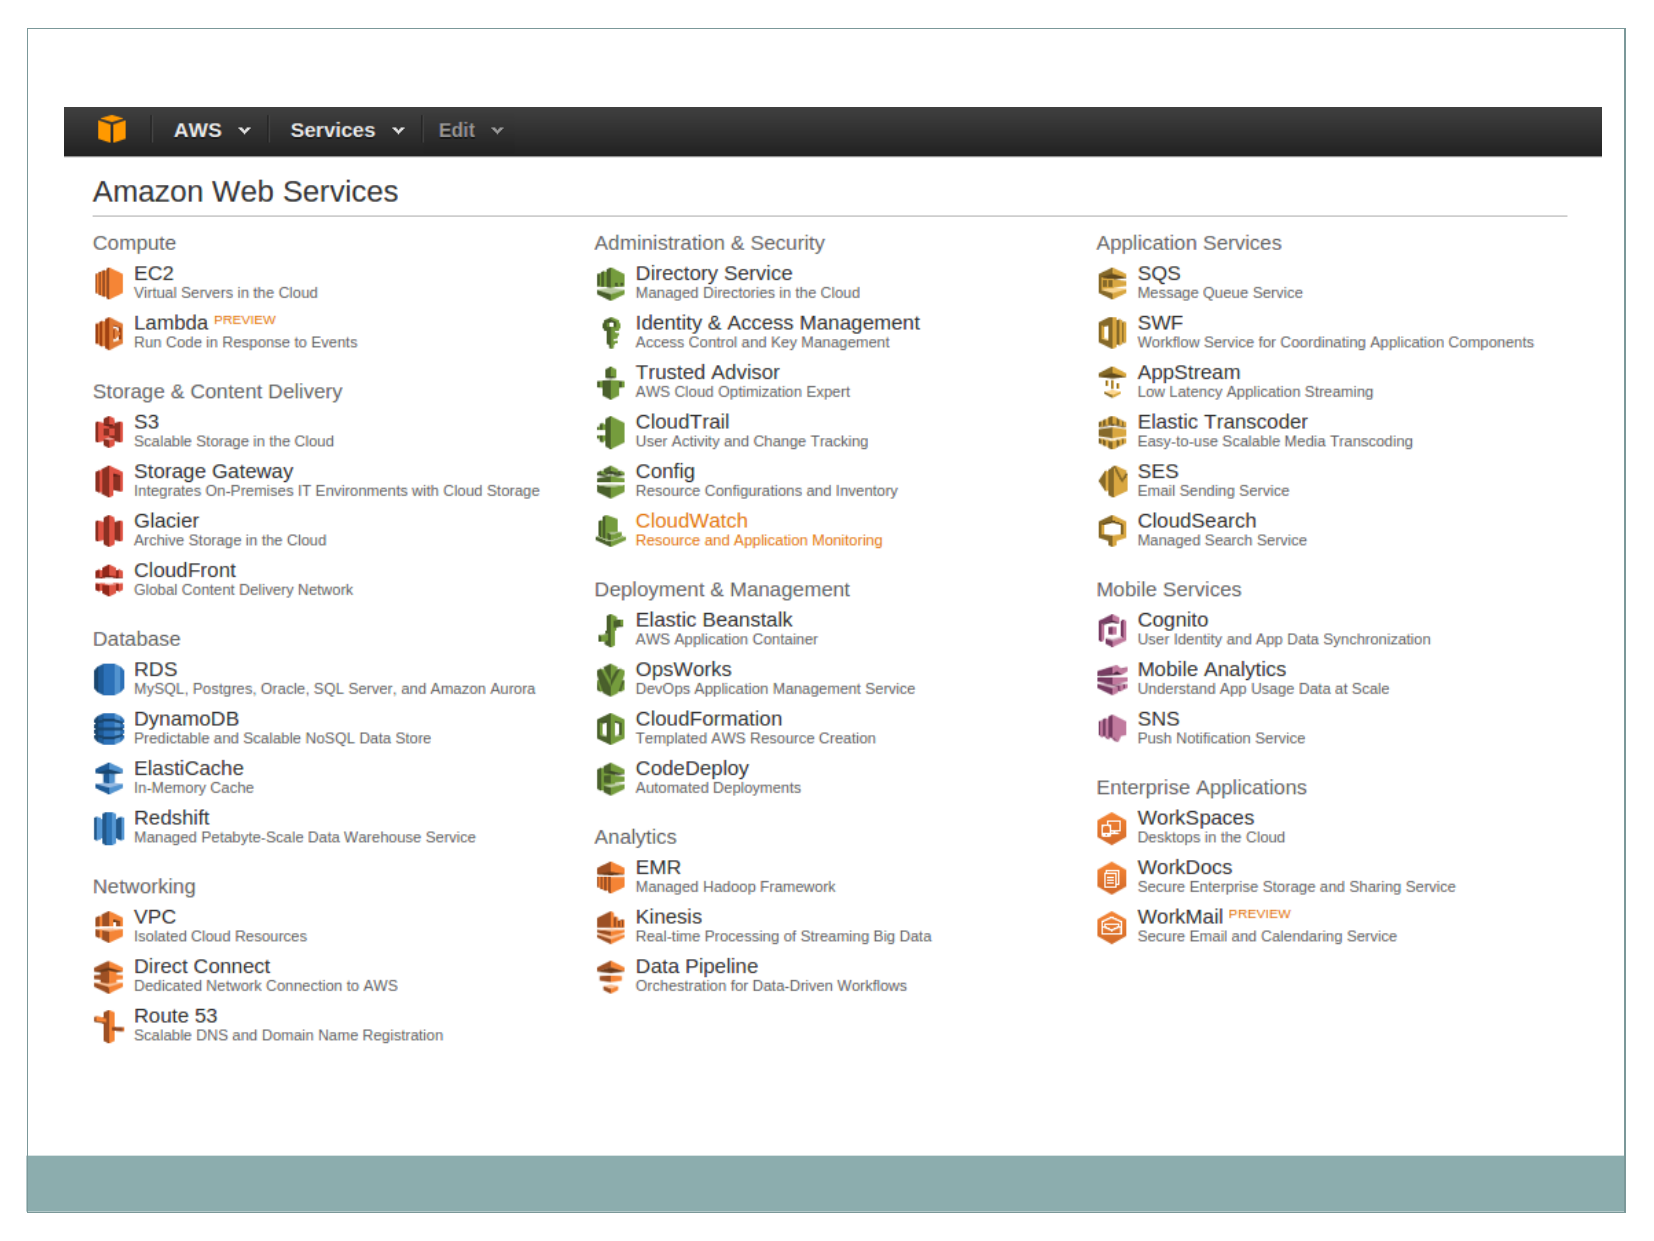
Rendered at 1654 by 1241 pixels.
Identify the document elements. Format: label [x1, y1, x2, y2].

picture [64, 107, 1602, 1086]
